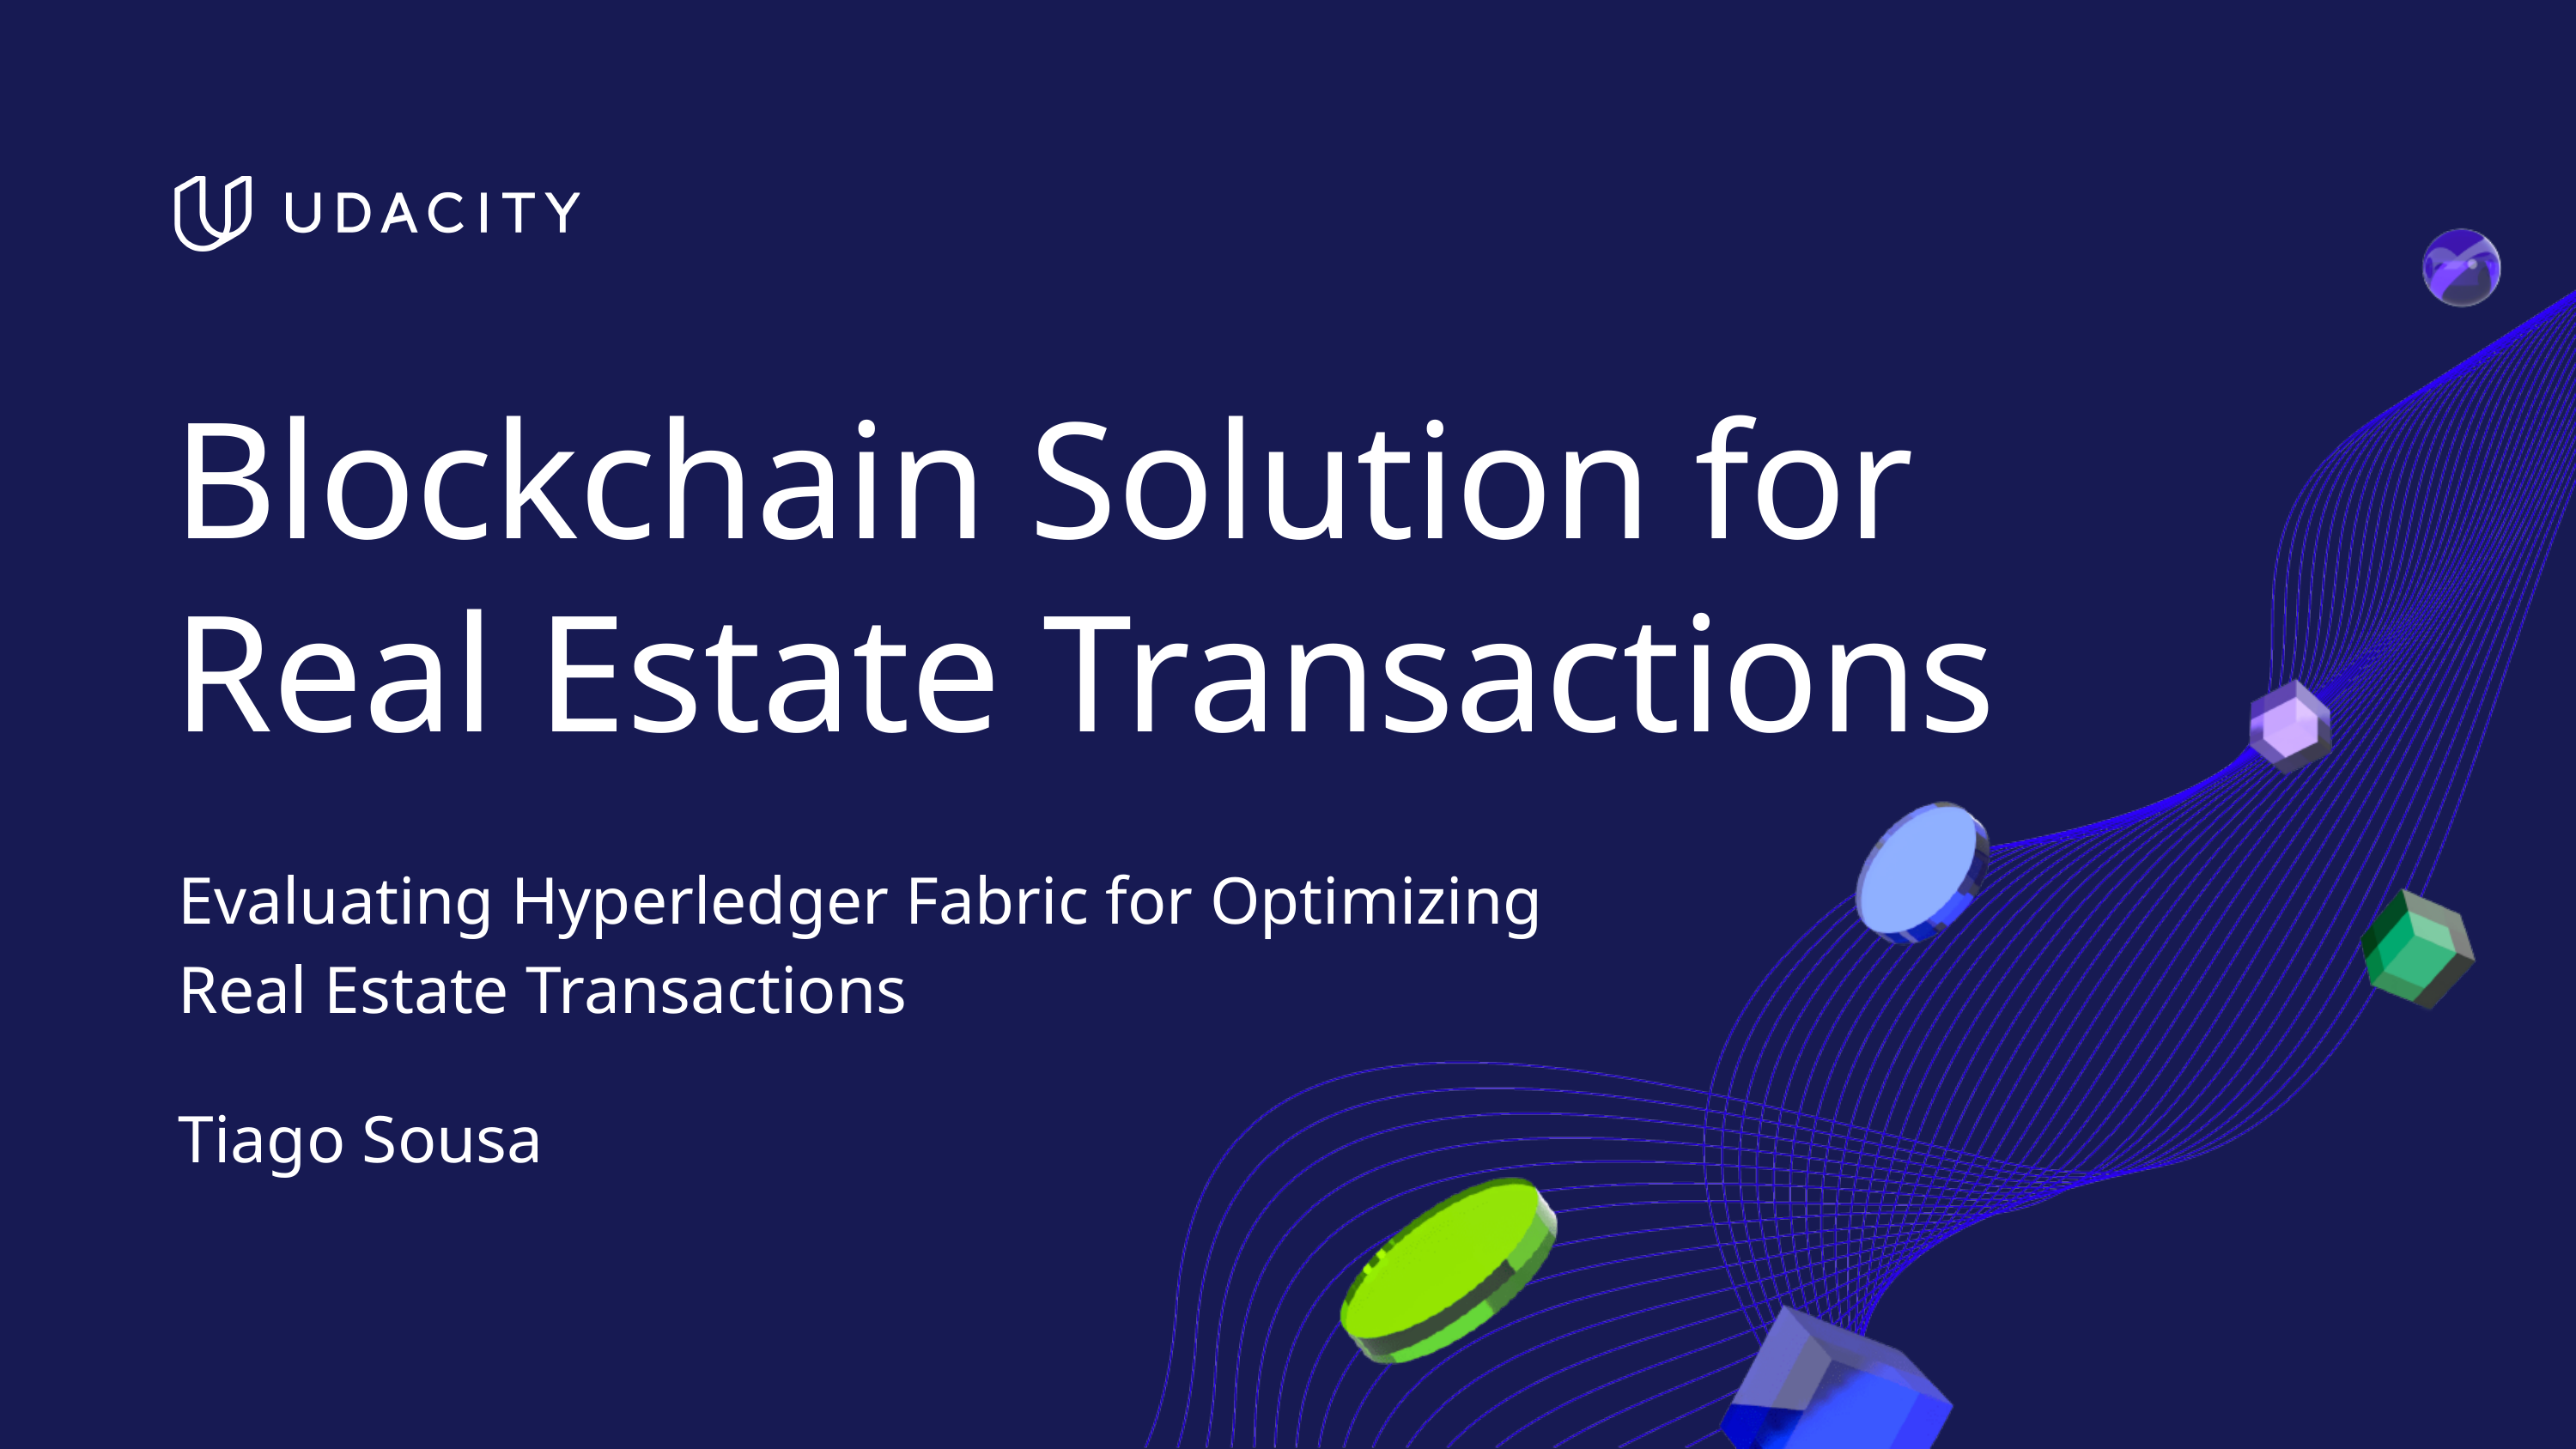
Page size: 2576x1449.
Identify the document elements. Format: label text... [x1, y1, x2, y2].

subtitle Evaluating Hyperledger Fabric for Optimizing Real Estate Transactions Tiago Sousa [178, 848, 1643, 967]
picture [0, 0, 2576, 1449]
title Blockchain Solution for Real Estate Transactions [172, 396, 2020, 746]
